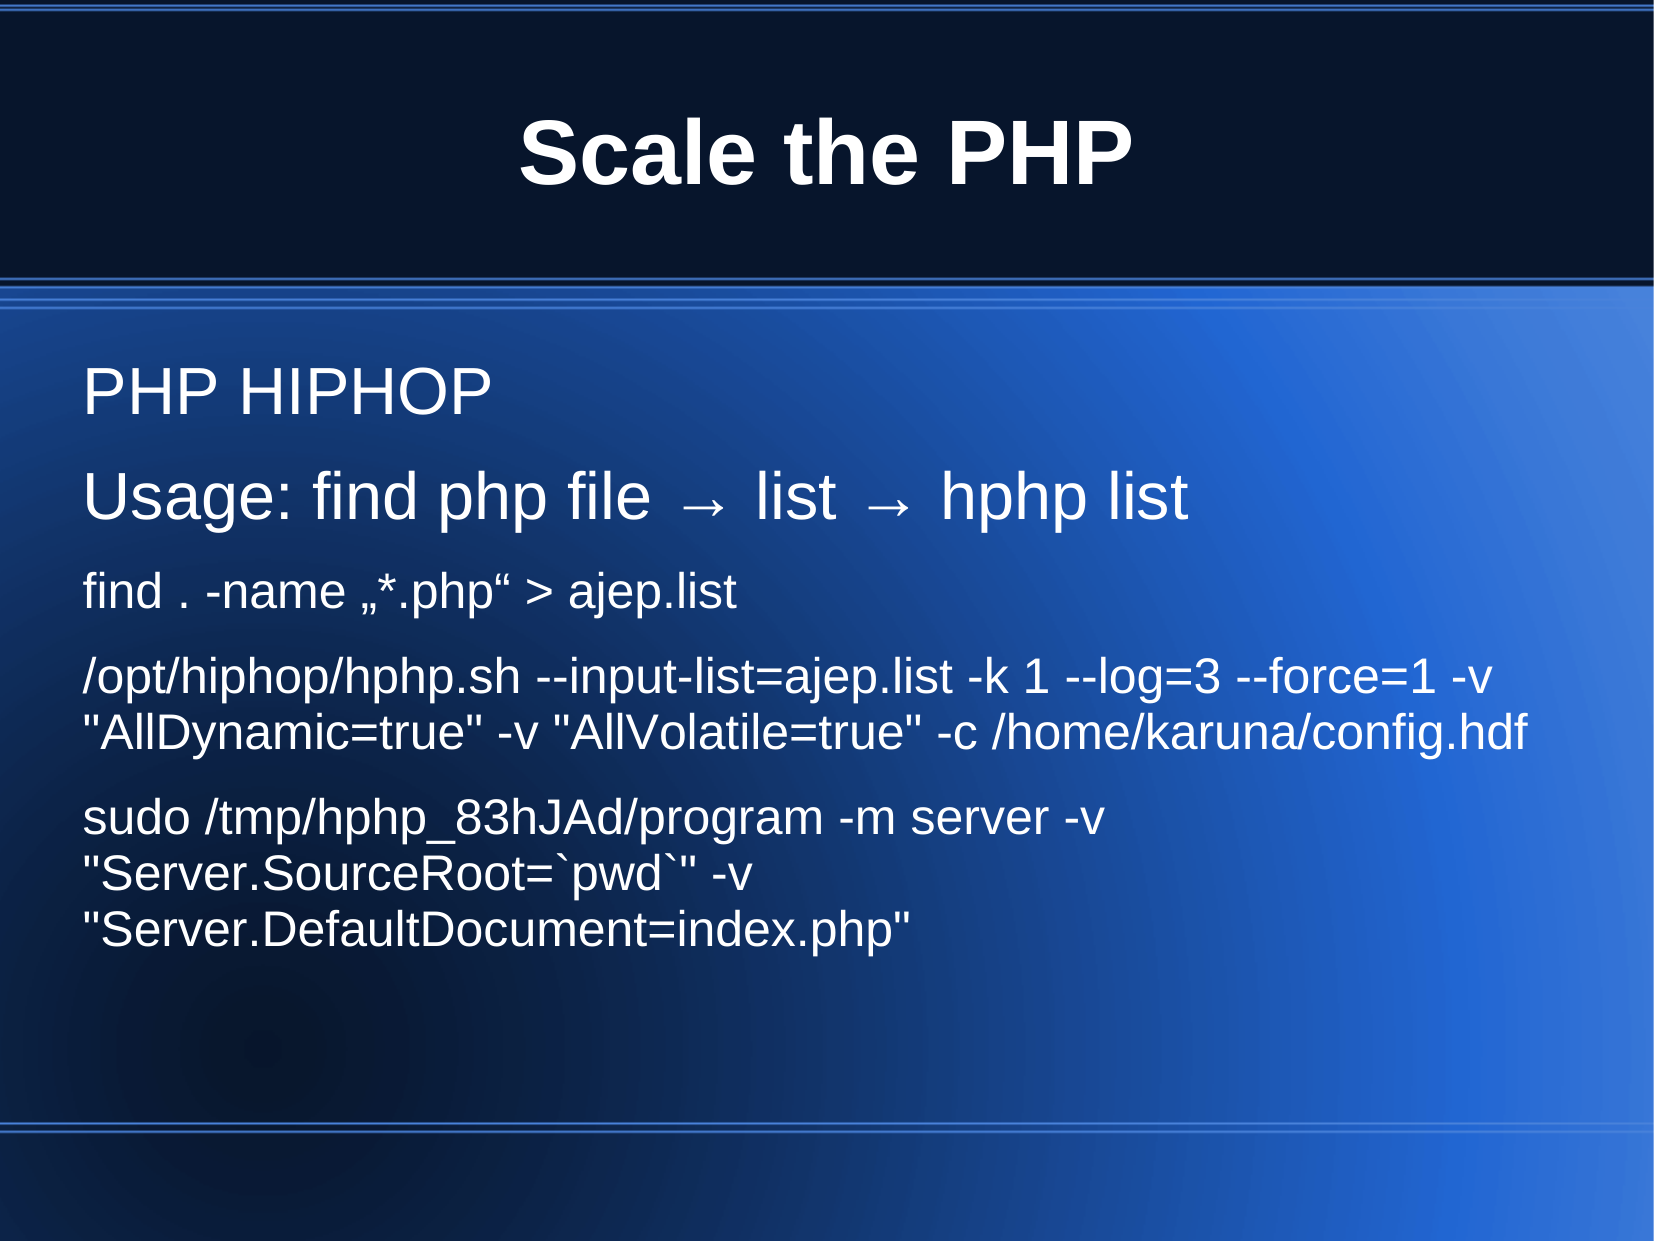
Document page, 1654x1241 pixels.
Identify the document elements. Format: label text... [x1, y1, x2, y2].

list PHP HIPHOP Usage: find php file → list → hphp list find . -name „*.php“ > ajep.list /opt/hiphop/hphp.sh --input-list=ajep.list -k 1 --log=3 --force=1 -v "AllDynamic=true" -v "AllVolatile=true" -c /home/karuna/config.hdf sudo /tmp/hphp_83hJAd/program -m server -v "Server.SourceRoot=`pwd`" -v "Server.DefaultDocument=index.php" [82, 354, 1565, 1173]
picture [0, 0, 1654, 1241]
title Scale the PHP [82, 49, 1571, 257]
